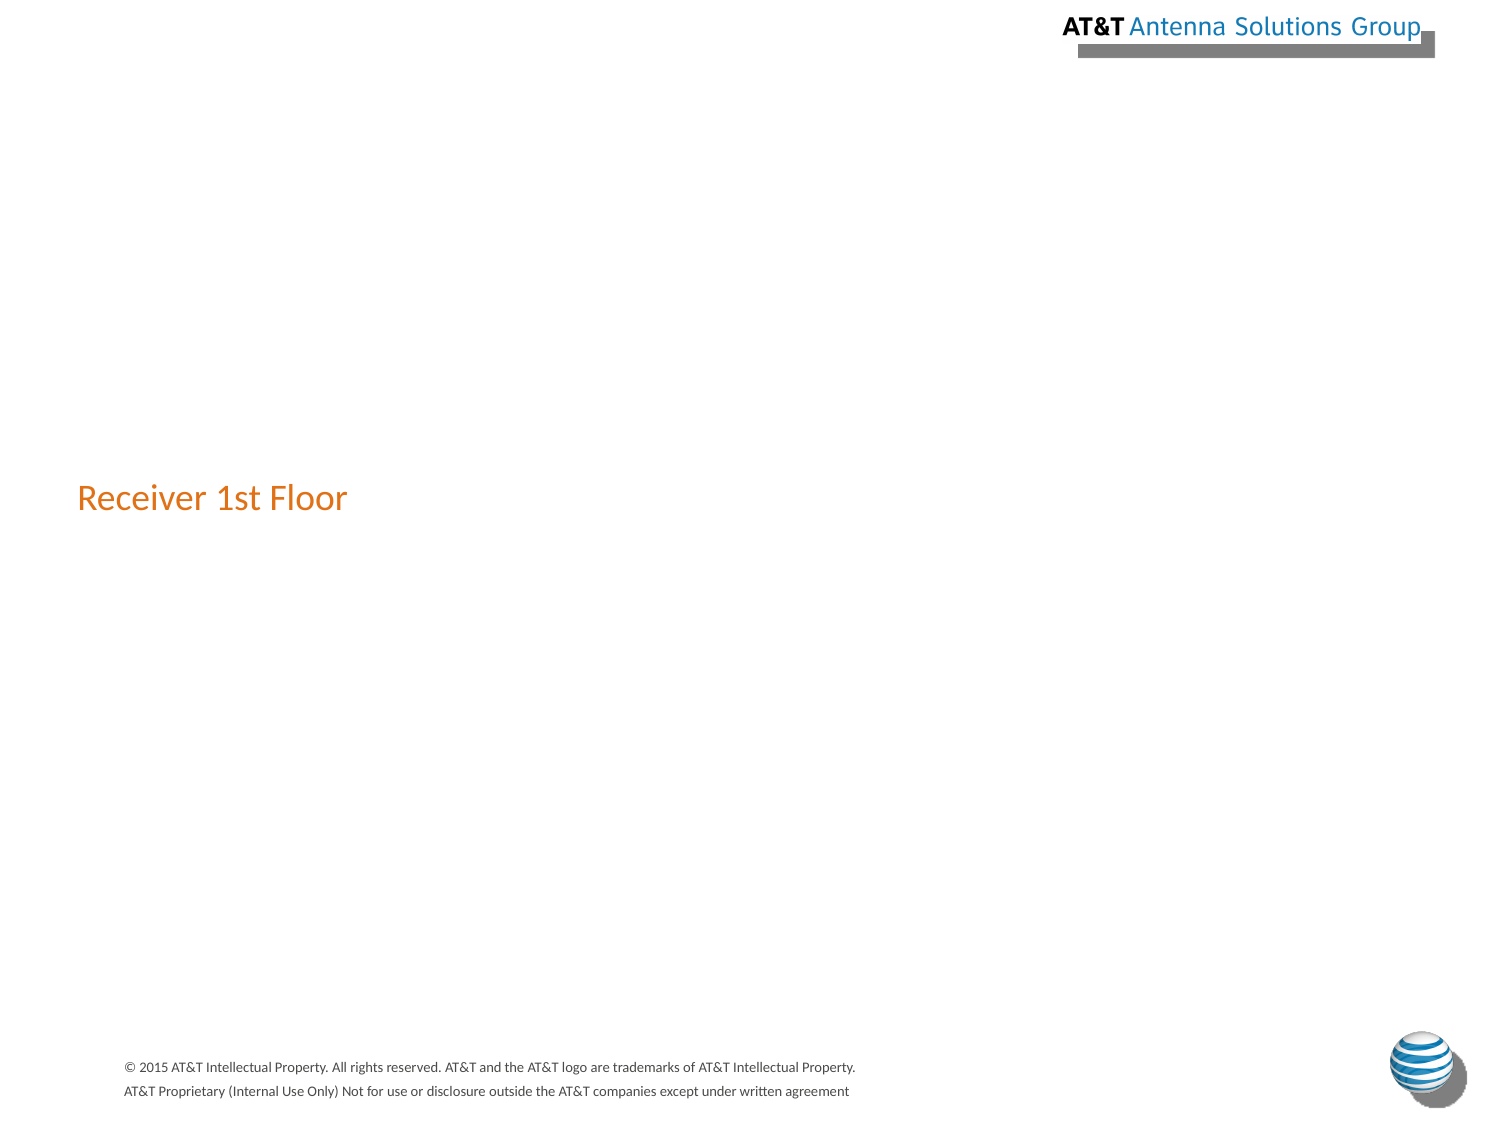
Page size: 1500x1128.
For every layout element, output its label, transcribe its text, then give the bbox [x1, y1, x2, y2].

text_box Receiver 1st Floor [62, 468, 1500, 1128]
picture [1062, 15, 1421, 44]
